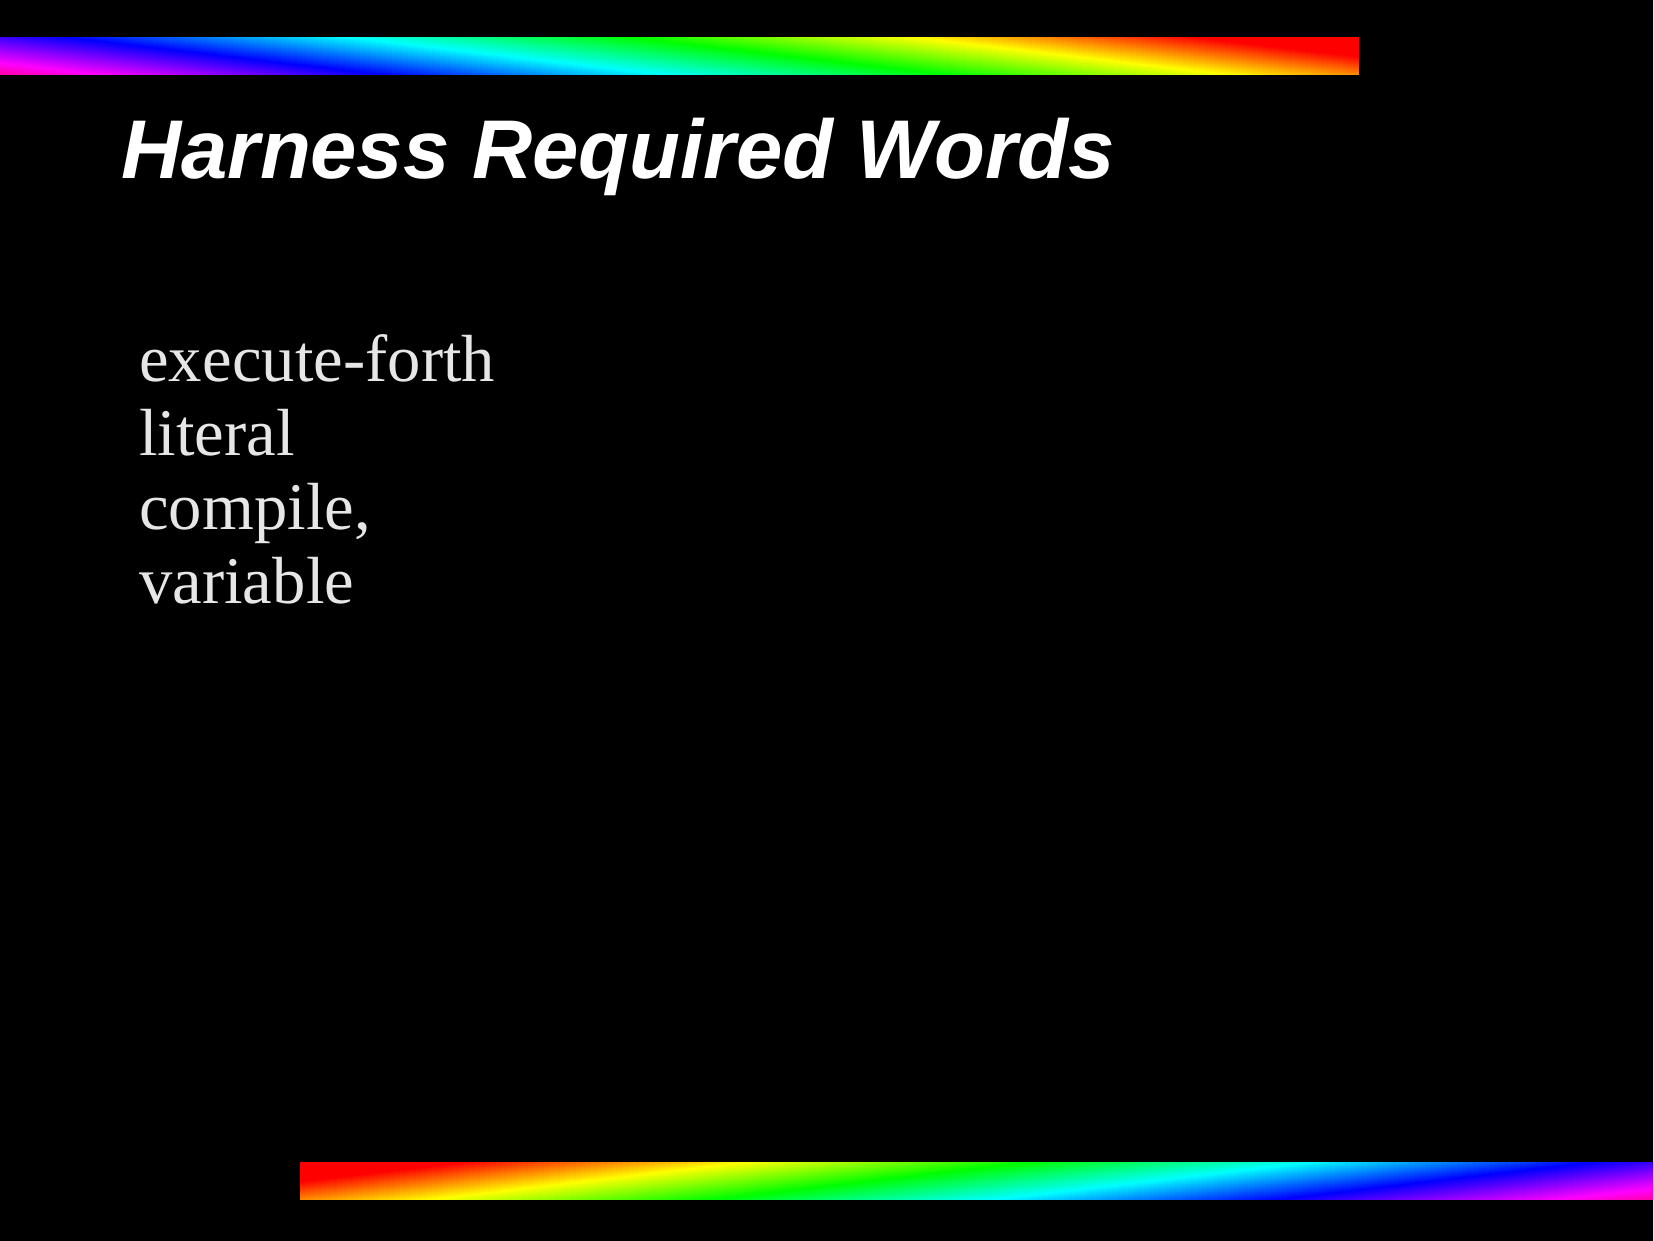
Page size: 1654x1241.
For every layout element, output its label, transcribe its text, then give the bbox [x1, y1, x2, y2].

title Harness Required Words [121, 46, 1534, 254]
list execute-forth literal compile, variable [121, 322, 1561, 1133]
picture [0, 0, 1654, 1241]
